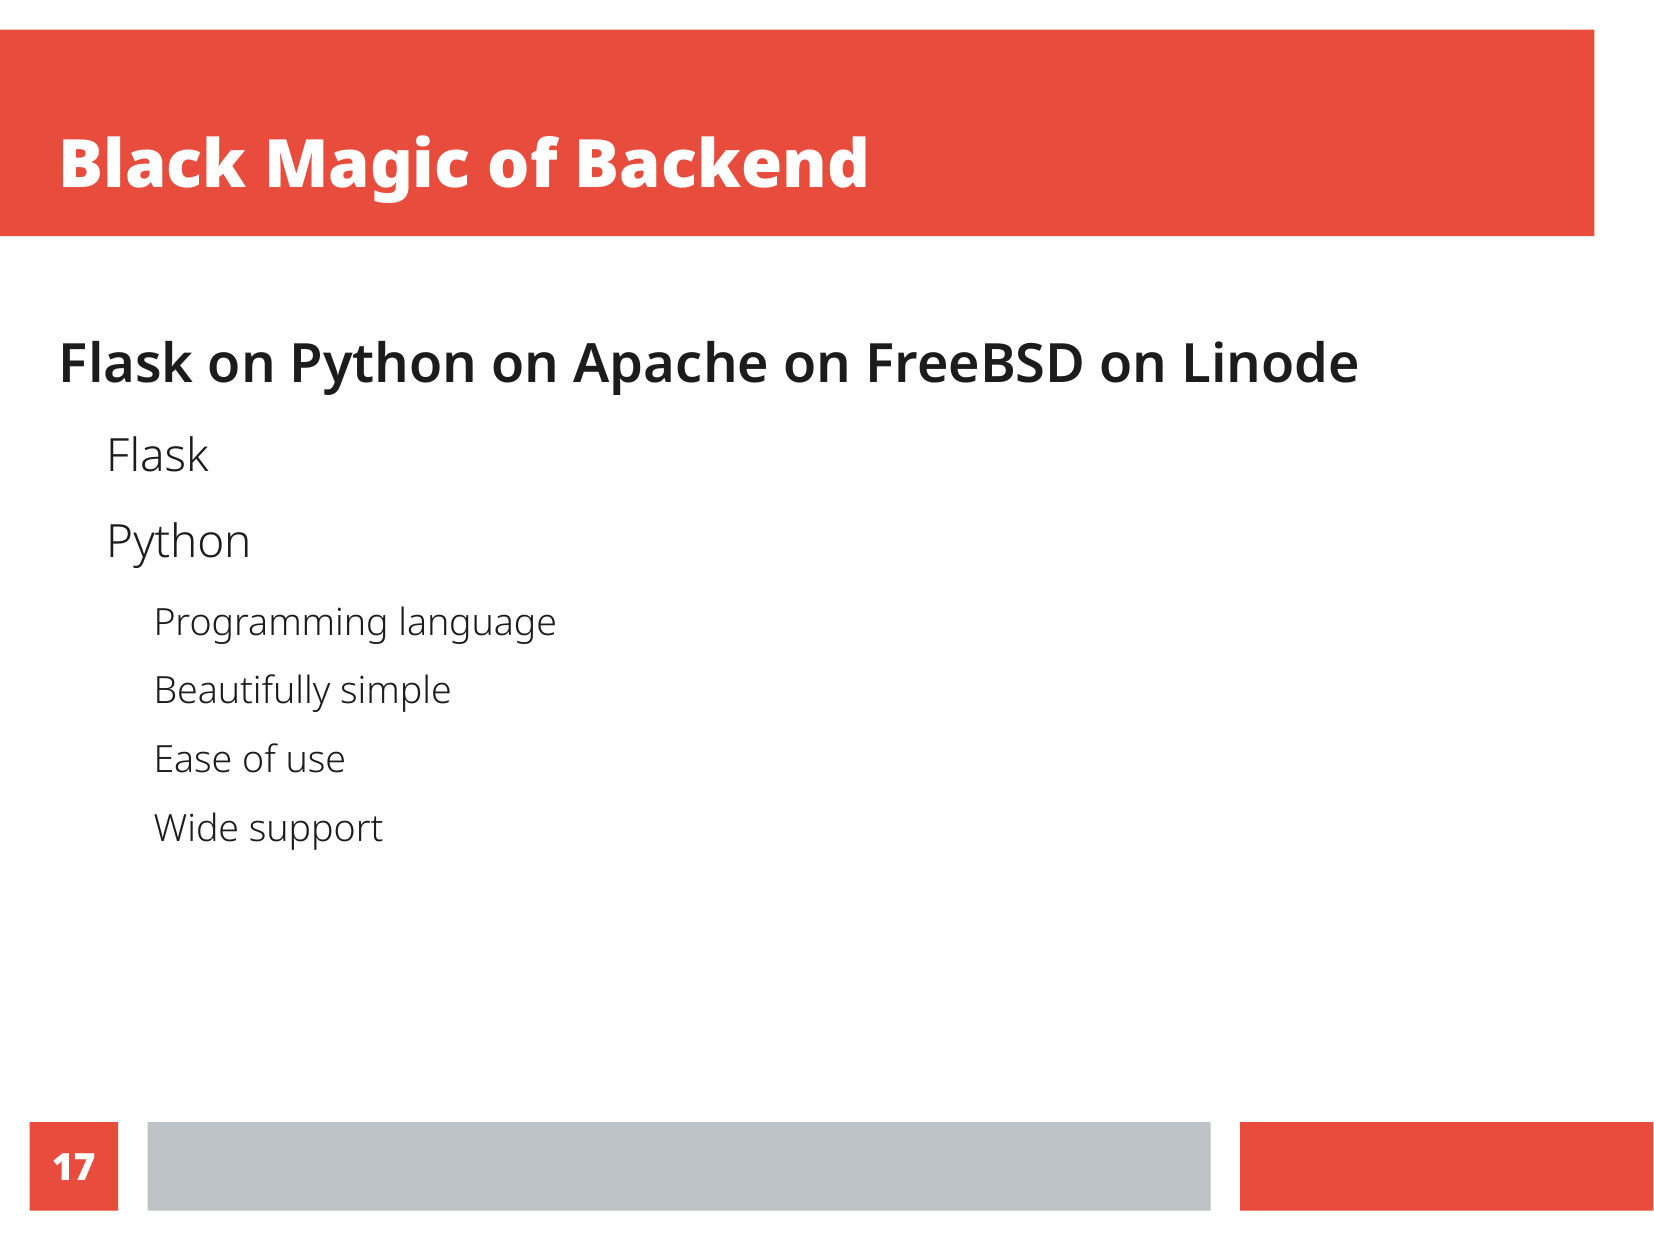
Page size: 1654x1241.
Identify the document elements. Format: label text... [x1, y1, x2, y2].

list Flask on Python on Apache on FreeBSD on Linode Flask Python Programming language Beautifully simple Ease of use Wide support [59, 324, 1565, 1093]
title Black Magic of Backend [59, 59, 1595, 207]
